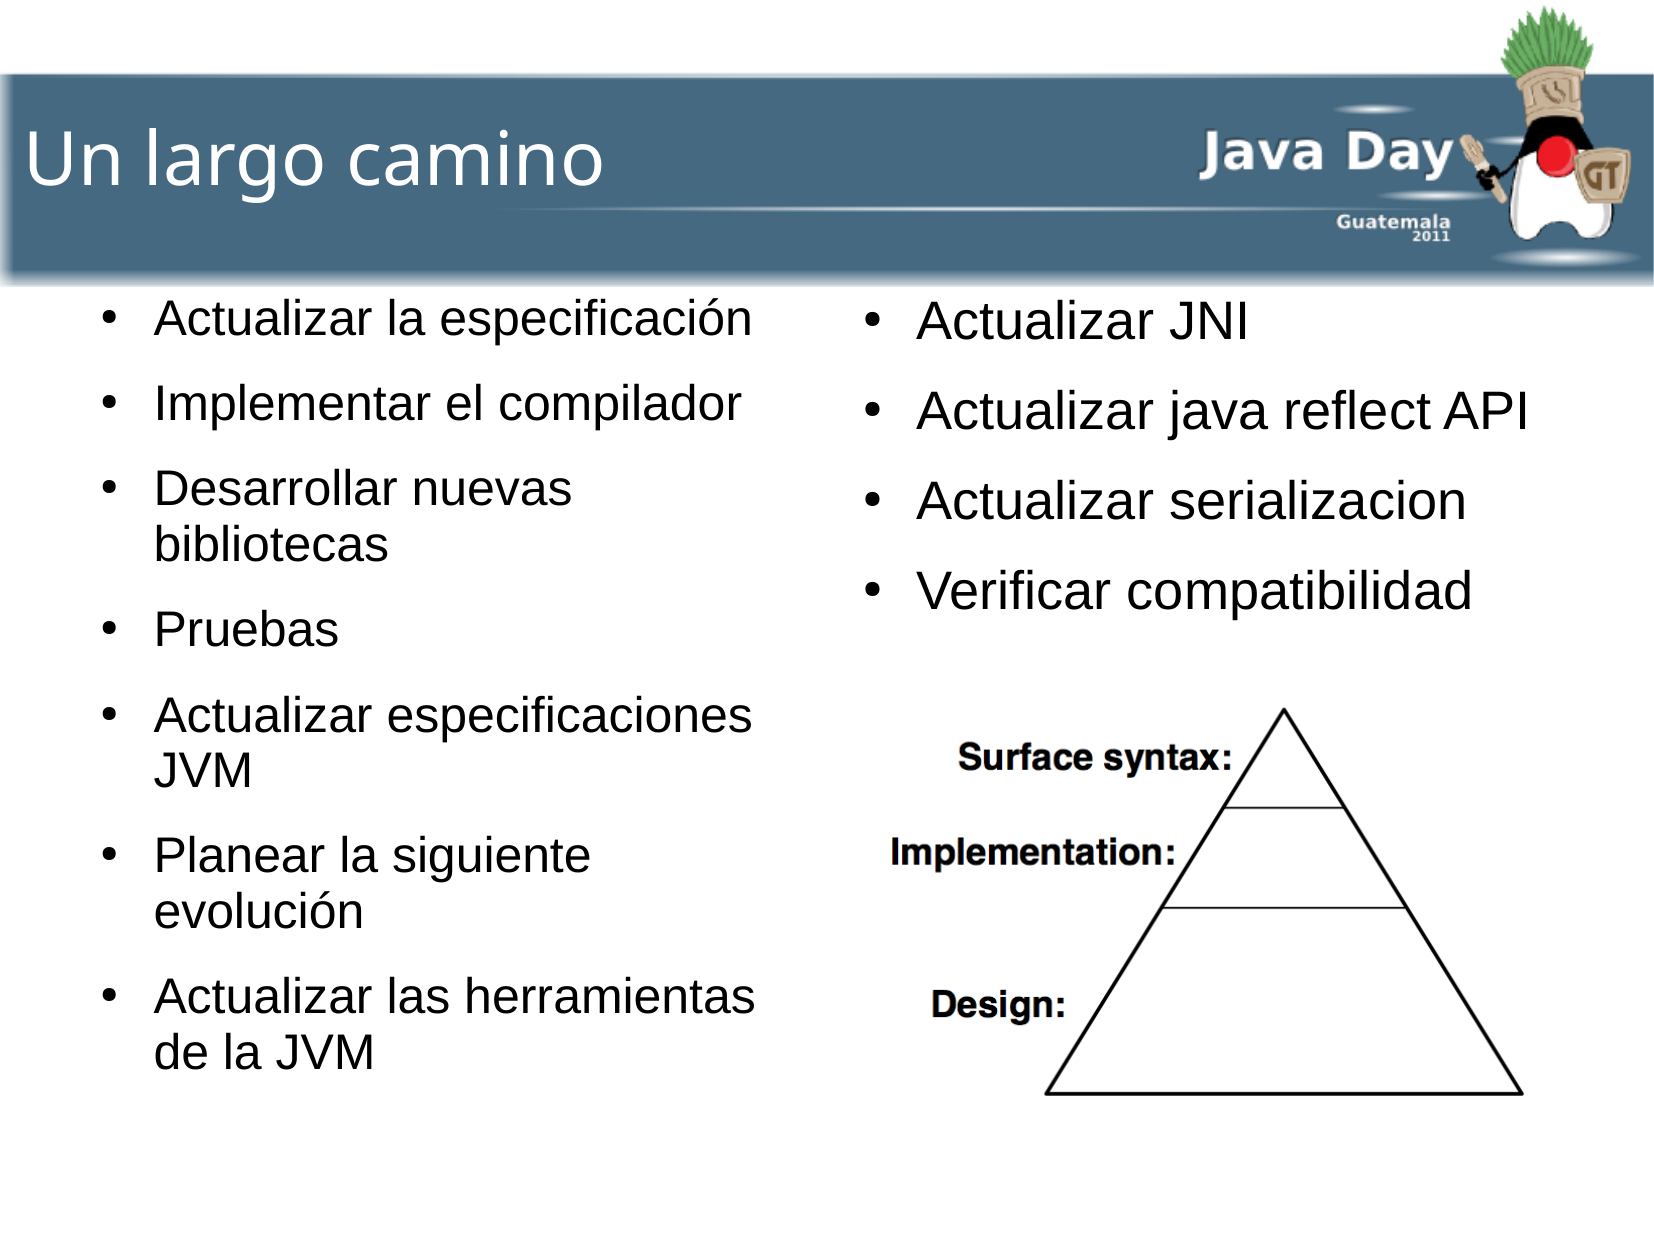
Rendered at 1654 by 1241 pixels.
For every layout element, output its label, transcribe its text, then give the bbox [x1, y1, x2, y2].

title Un largo camino [23, 52, 1512, 260]
list Actualizar JNI Actualizar java reflect API Actualizar serializacion Verificar compatibilidad [845, 290, 1572, 1109]
list Actualizar la especificación Implementar el compilador Desarrollar nuevas bibliotecas Pruebas Actualizar especificaciones JVM Planear la siguiente evolución Actualizar las herramientas de la JVM [82, 290, 809, 1109]
picture [0, 3, 1654, 287]
picture [884, 683, 1536, 1109]
